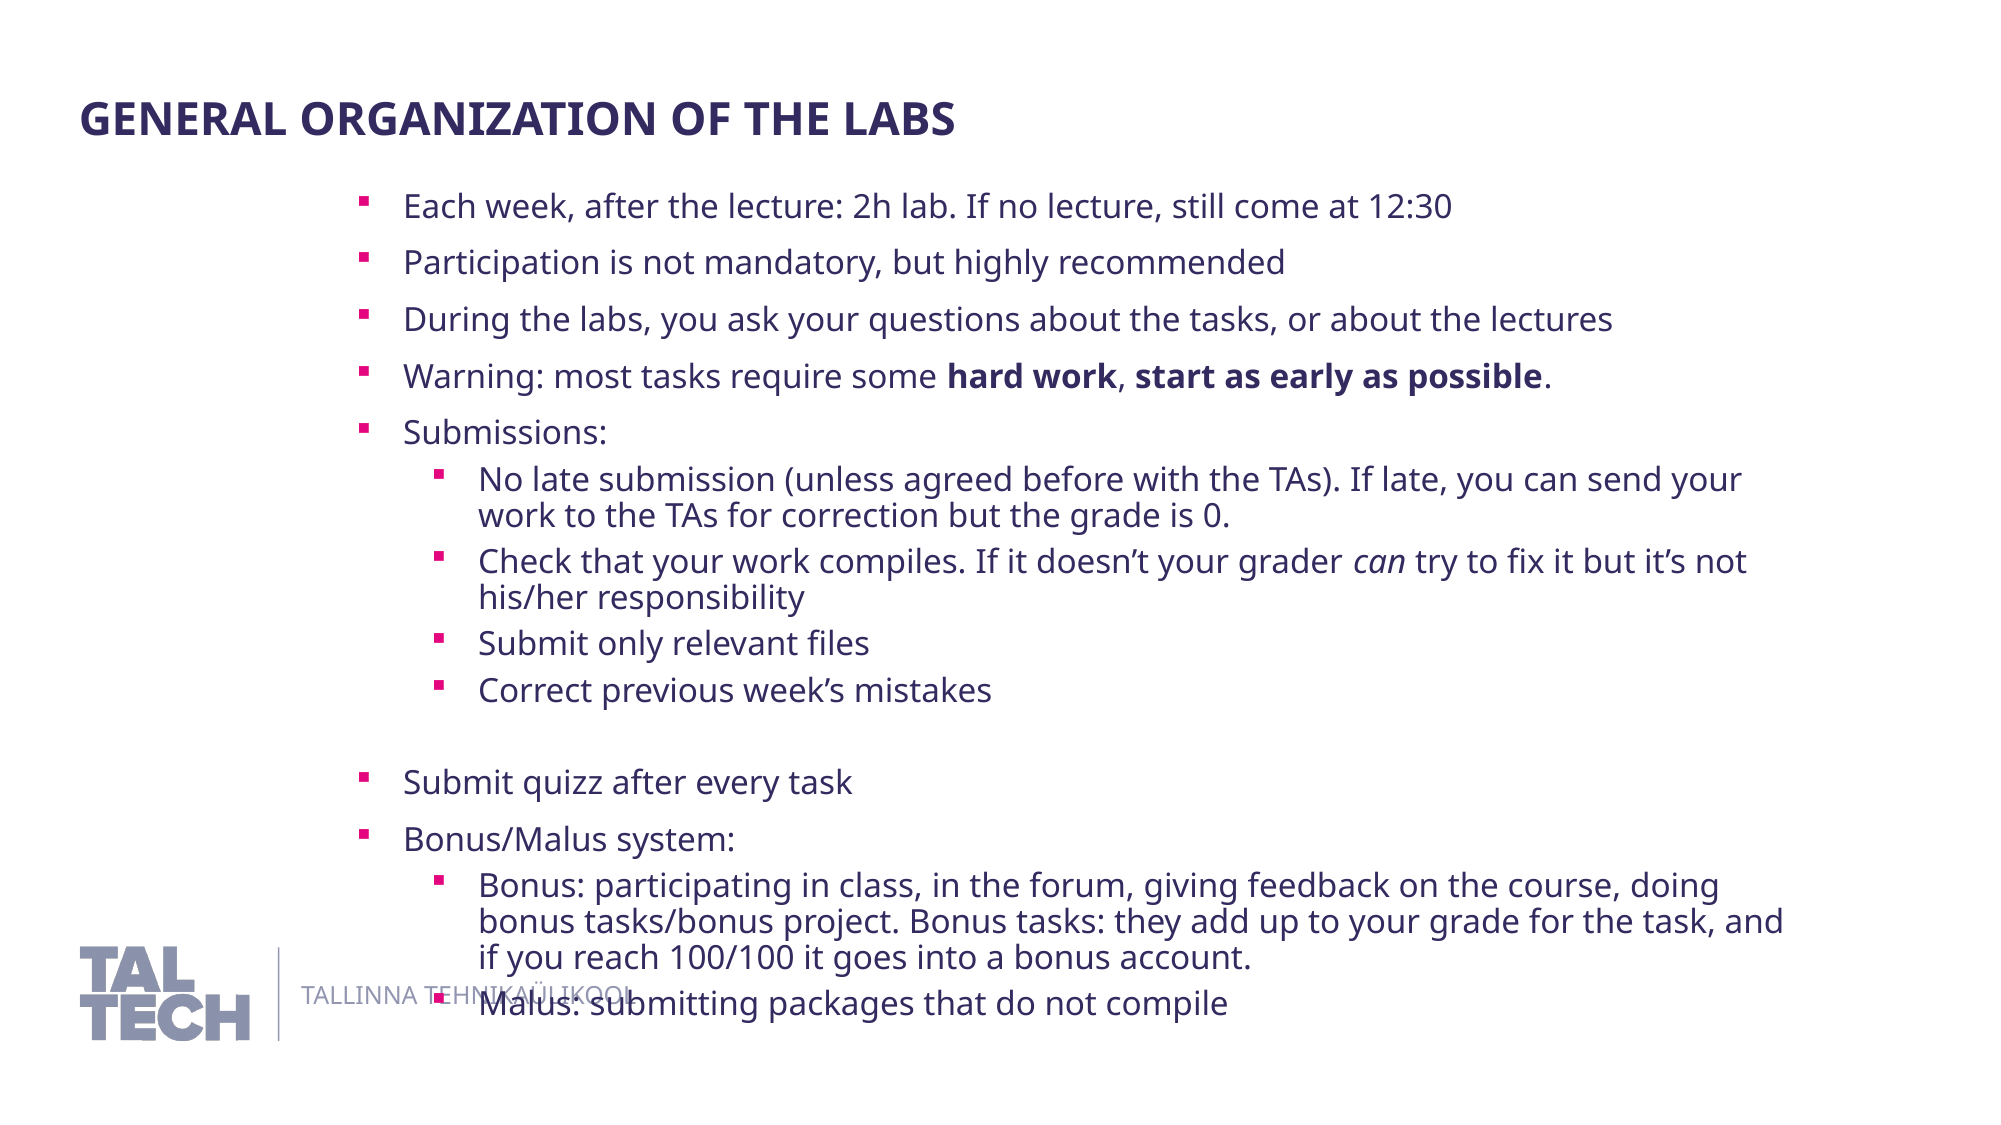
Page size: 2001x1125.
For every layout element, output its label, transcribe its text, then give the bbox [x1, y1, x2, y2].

text_box General organization of the labs [78, 90, 1800, 223]
text_box Each week, after the lecture: 2h lab. If no lecture, still come at 12:30 Participation is not mandatory, but highly recommended During the labs, you ask your questions about the tasks, or about the lectures Warning: most tasks require some hard work, start as early as possible. Submissions: No late submission (unless agreed before with the TAs). If late, you can send your work to the TAs for correction but the grade is 0. Check that your work compiles. If it doesn’t your grader can try to fix it but it’s not his/her responsibility Submit only relevant files Correct previous week’s mistakes Submit quizz after every task Bonus/Malus system: Bonus: participating in class, in the forum, giving feedback on the course, doing bonus tasks/bonus project. Bonus tasks: they add up to your grade for the task, and if you reach 100/100 it goes into a bonus account. Malus: submitting packages that do not compile [356, 189, 1800, 869]
picture [75, 940, 254, 1047]
